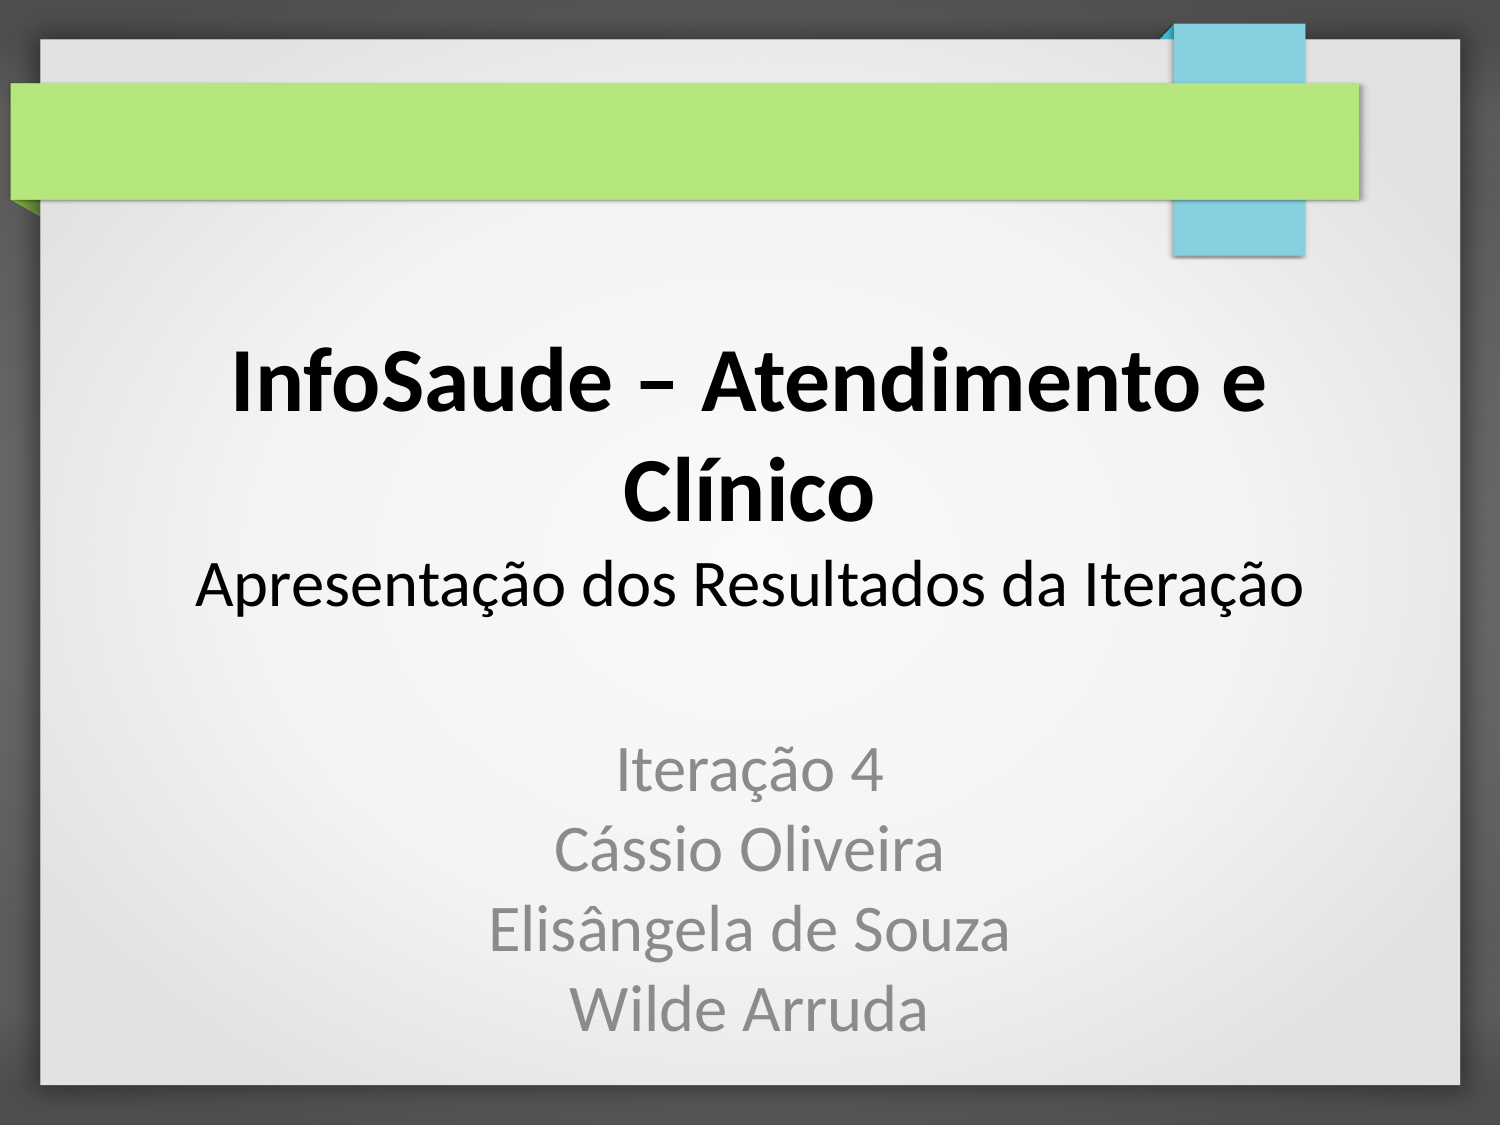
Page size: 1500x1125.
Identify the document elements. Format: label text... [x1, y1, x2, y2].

text_box Iteração 4 Cássio Oliveira Elisângela de Souza Wilde Arruda [225, 637, 1275, 925]
text_box InfoSaude – Atendimento e Clínico Apresentação dos Resultados da Iteração [112, 349, 1388, 591]
picture [0, 0, 1500, 1125]
